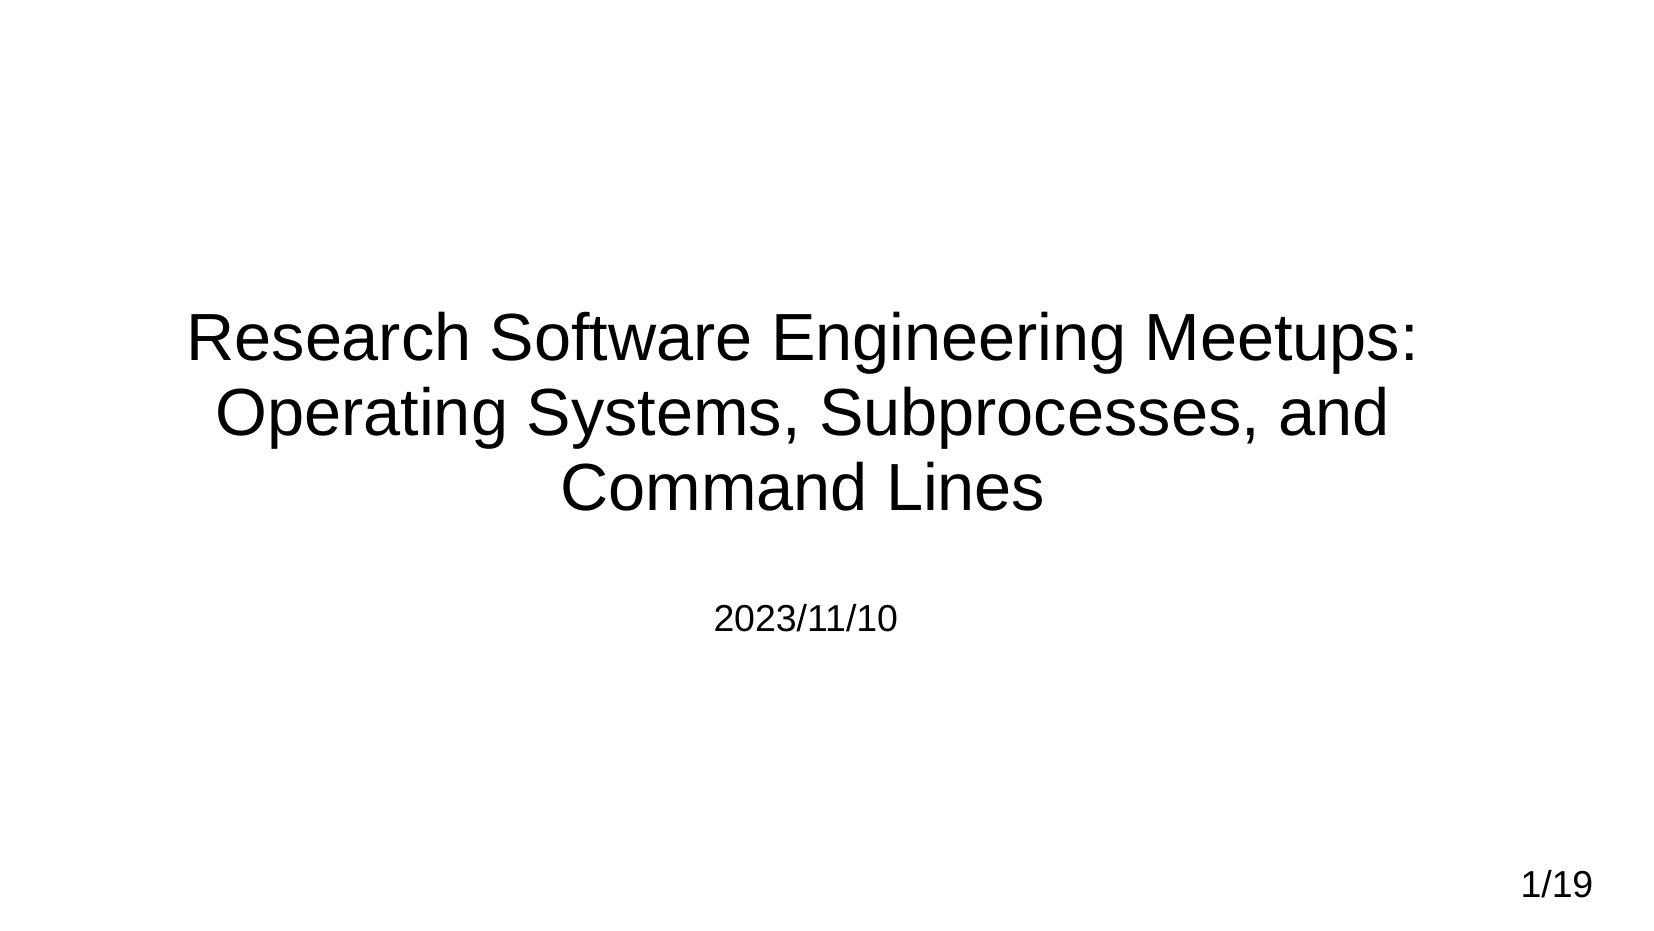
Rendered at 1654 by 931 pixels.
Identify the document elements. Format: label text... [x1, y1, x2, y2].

text_box 2023/11/10 [698, 590, 916, 648]
subtitle Research Software Engineering Meetups: Operating Systems, Subprocesses, and Command Lines [59, 217, 1548, 758]
text_box <number>/19 [1505, 856, 1625, 931]
